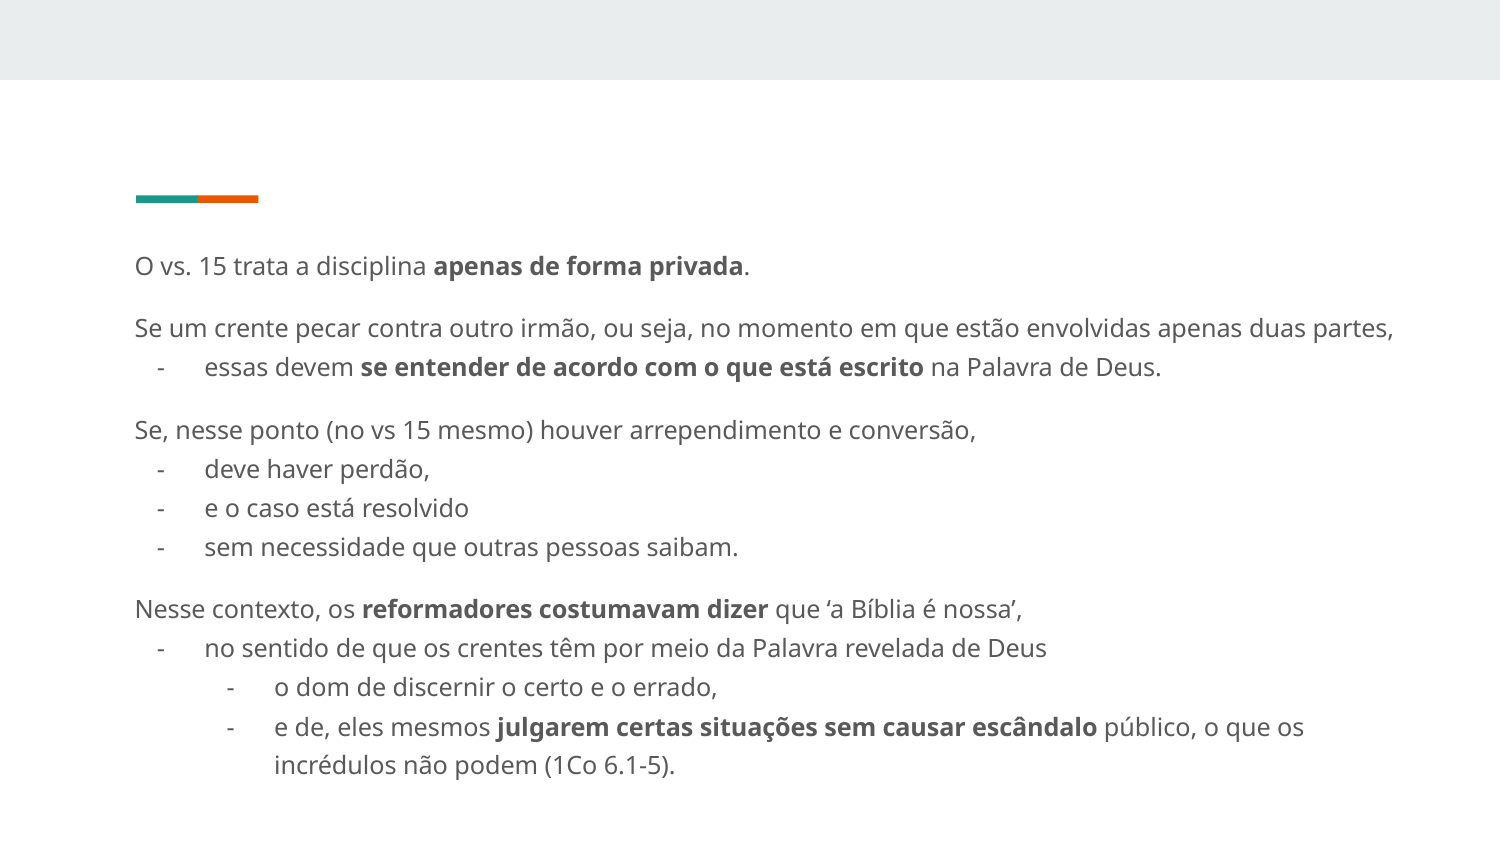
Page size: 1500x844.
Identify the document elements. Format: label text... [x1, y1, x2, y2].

list O vs. 15 trata a disciplina apenas de forma privada. Se um crente pecar contra outro irmão, ou seja, no momento em que estão envolvidas apenas duas partes, essas devem se entender de acordo com o que está escrito na Palavra de Deus. Se, nesse ponto (no vs 15 mesmo) houver arrependimento e conversão, deve haver perdão, e o caso está resolvido sem necessidade que outras pessoas saibam. Nesse contexto, os reformadores costumavam dizer que ‘a Bíblia é nossa’, no sentido de que os crentes têm por meio da Palavra revelada de Deus o dom de discernir o certo e o errado, e de, eles mesmos julgarem certas situações sem causar escândalo público, o que os incrédulos não podem (1Co 6.1-5). [119, 228, 1448, 799]
